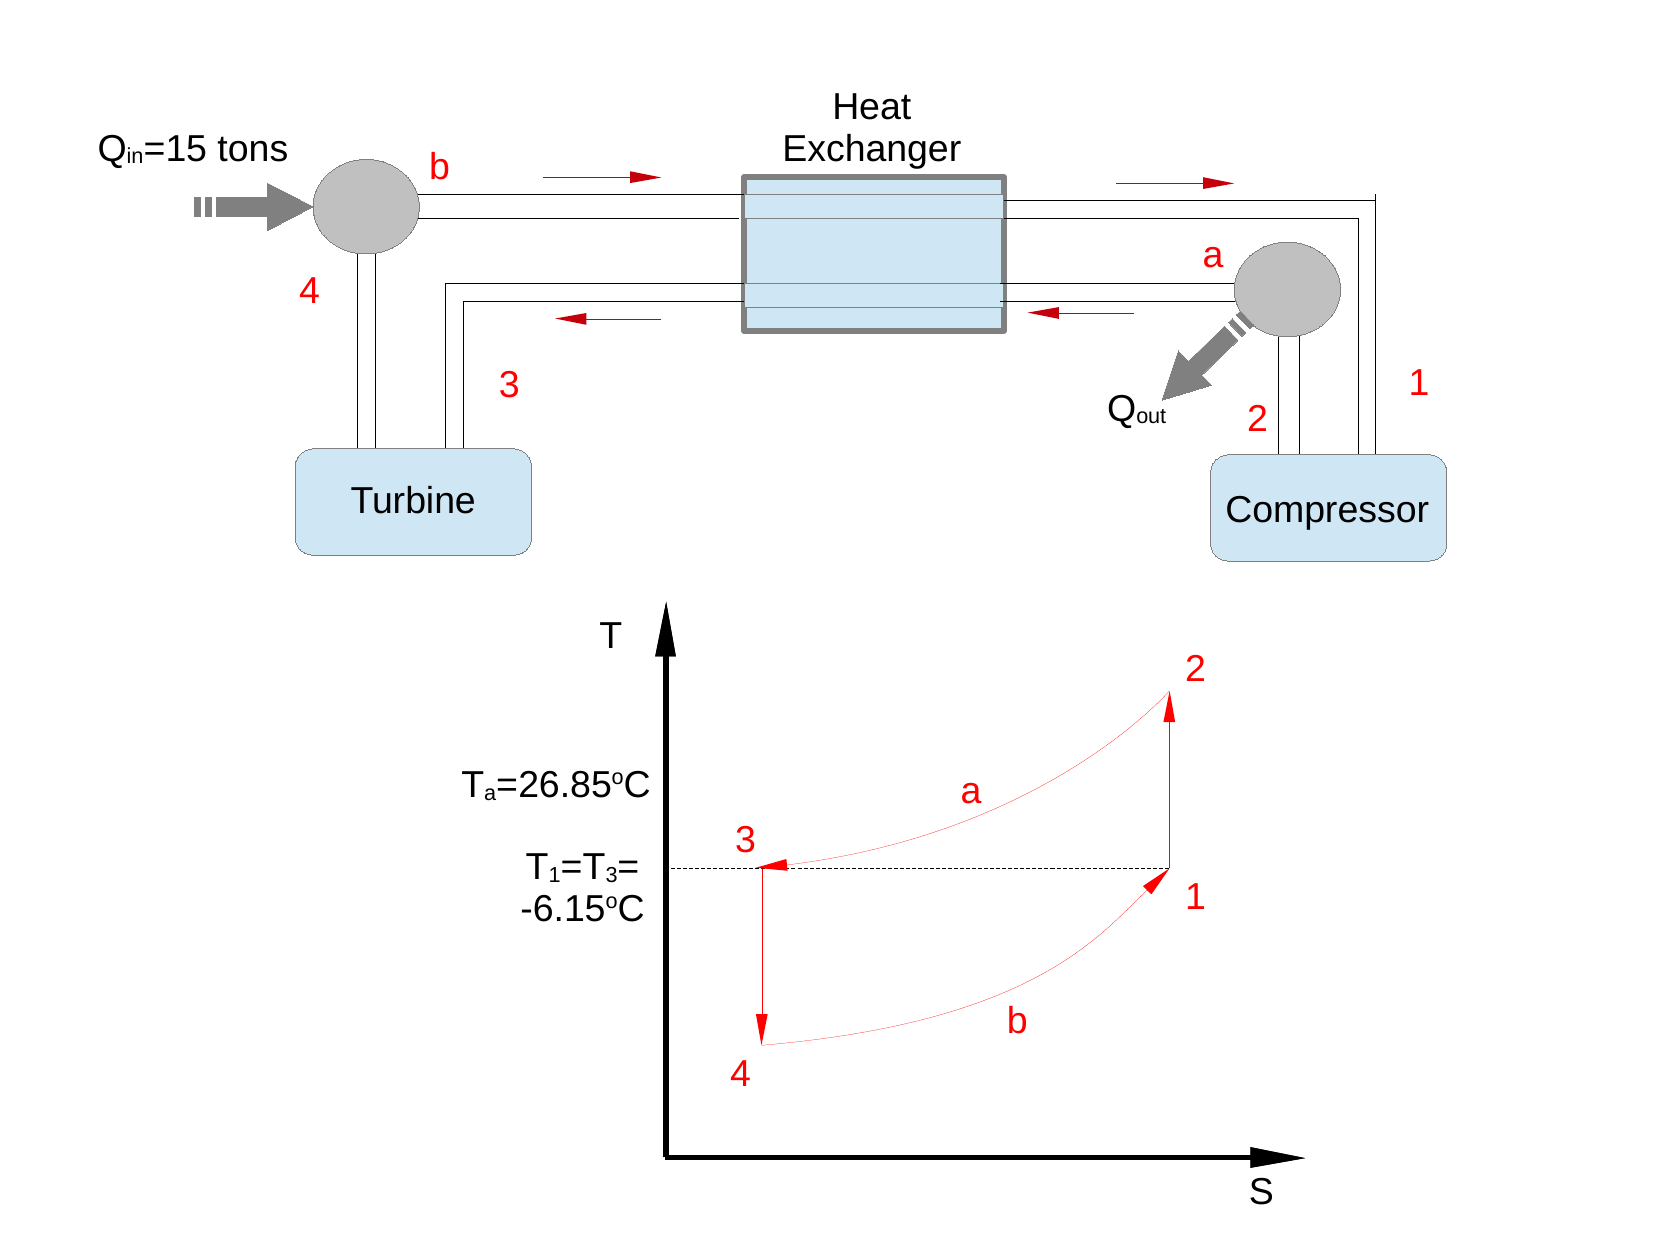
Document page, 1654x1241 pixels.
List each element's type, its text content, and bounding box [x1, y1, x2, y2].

text_box T [584, 607, 633, 664]
text_box [205, 197, 212, 217]
text_box b [992, 992, 1039, 1049]
text_box 2 [1170, 640, 1217, 697]
text_box [1169, 326, 1238, 395]
text_box Qin=15 tons [82, 119, 304, 189]
text_box 3 [720, 811, 767, 869]
text_box [1228, 318, 1246, 337]
text_box 4 [715, 1045, 762, 1105]
text_box a [1187, 226, 1235, 284]
text_box a [945, 761, 993, 819]
text_box Heat Exchanger [767, 78, 977, 178]
text_box 1 [1170, 868, 1217, 925]
text_box [295, 448, 532, 556]
text_box Turbine [335, 472, 491, 530]
text_box [216, 159, 420, 254]
text_box Qout [1092, 379, 1182, 449]
text_box [1210, 454, 1447, 562]
text_box [194, 197, 201, 217]
text_box [1234, 242, 1341, 337]
text_box T1=T3= -6.15oC [505, 838, 660, 951]
text_box S [1234, 1163, 1289, 1221]
text_box Compressor [1210, 480, 1445, 538]
text_box [744, 177, 1004, 331]
text_box 1 [1393, 354, 1440, 412]
text_box Ta=26.85oC [446, 755, 666, 827]
text_box b [414, 138, 461, 195]
text_box 3 [484, 356, 540, 414]
text_box 2 [1232, 389, 1279, 447]
text_box 4 [284, 262, 331, 319]
